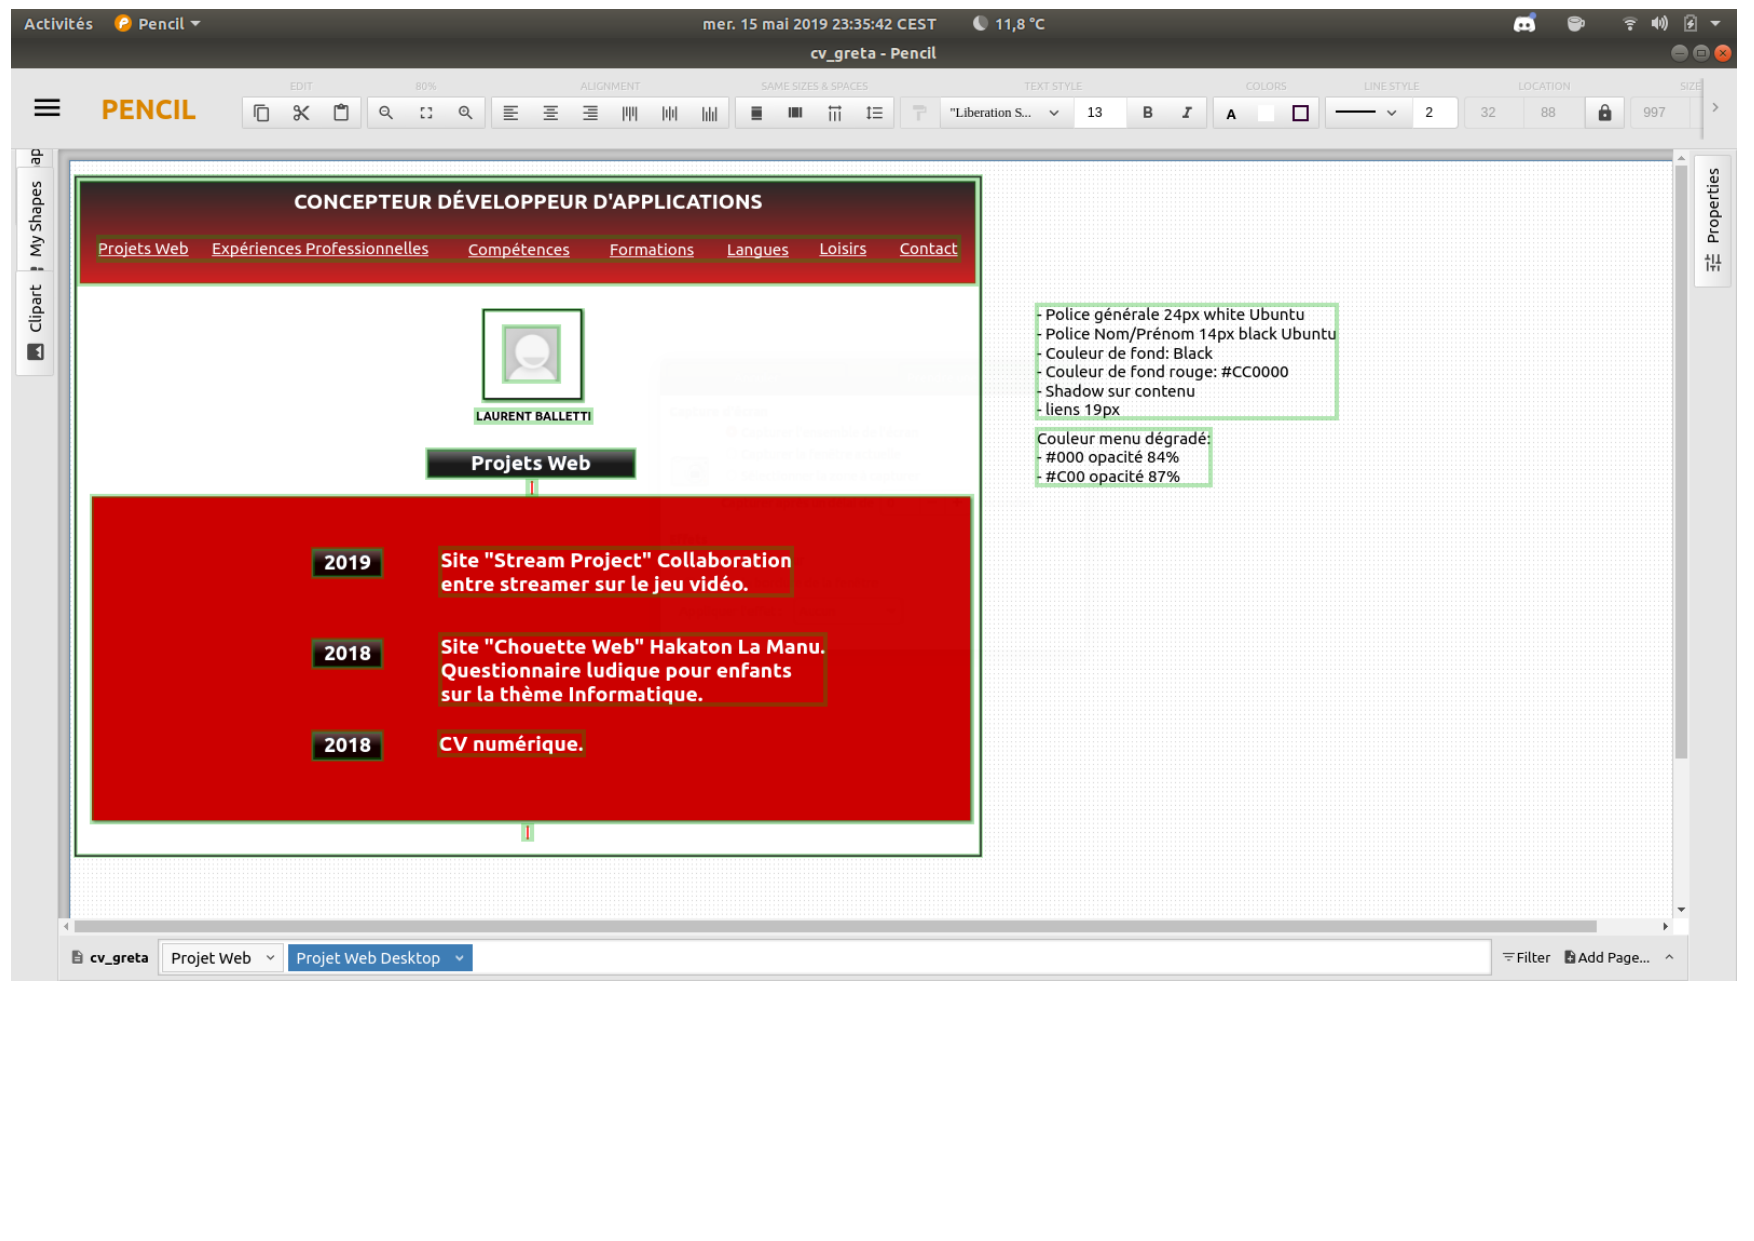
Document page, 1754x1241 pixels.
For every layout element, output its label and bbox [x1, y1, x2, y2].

picture [11, 9, 1737, 981]
